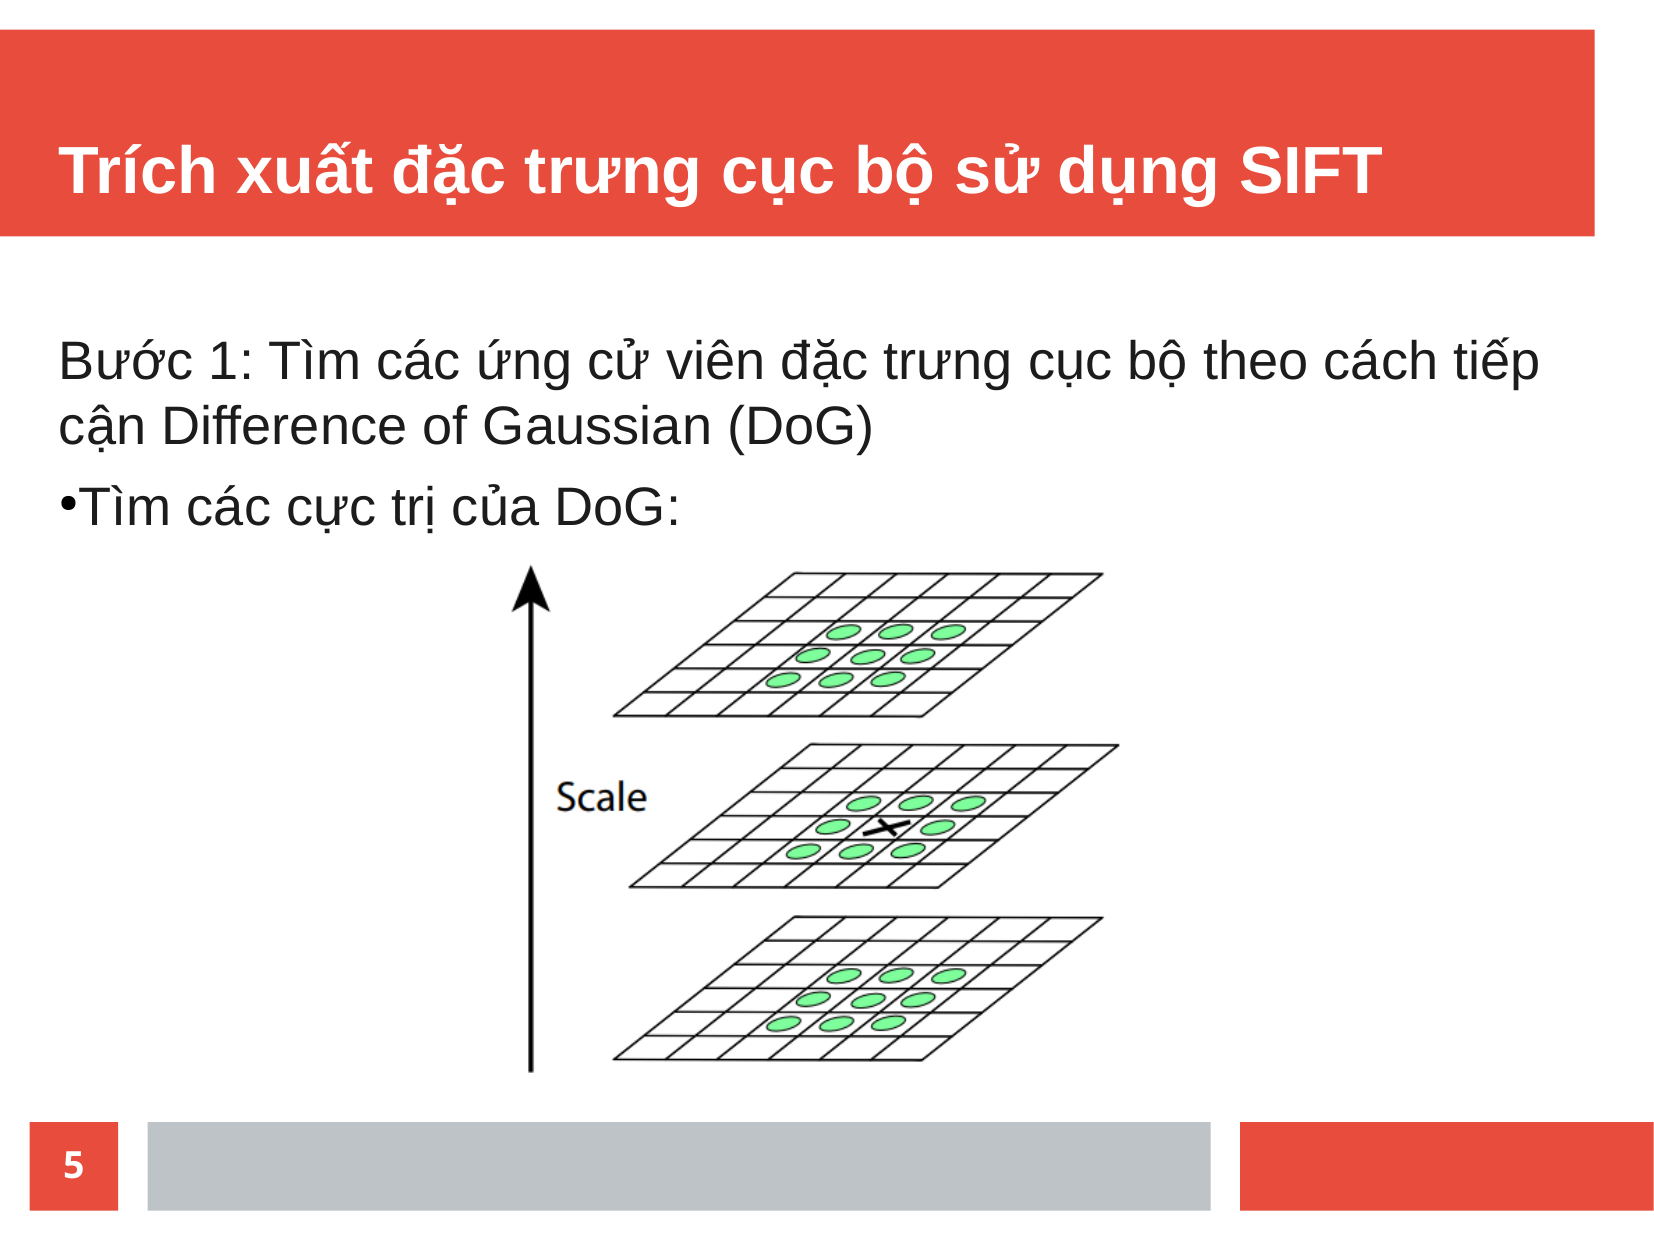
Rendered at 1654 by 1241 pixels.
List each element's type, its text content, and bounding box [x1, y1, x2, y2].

picture [470, 538, 1171, 1099]
text_box [29, 1122, 119, 1211]
title Trích xuất đặc trưng cục bộ sử dụng SIFT [59, 59, 1595, 207]
list Bước 1: Tìm các ứng cử viên đặc trưng cục bộ theo cách tiếp cận Difference of Gaussian (DoG) Tìm các cực trị của DoG: [59, 324, 1565, 1093]
